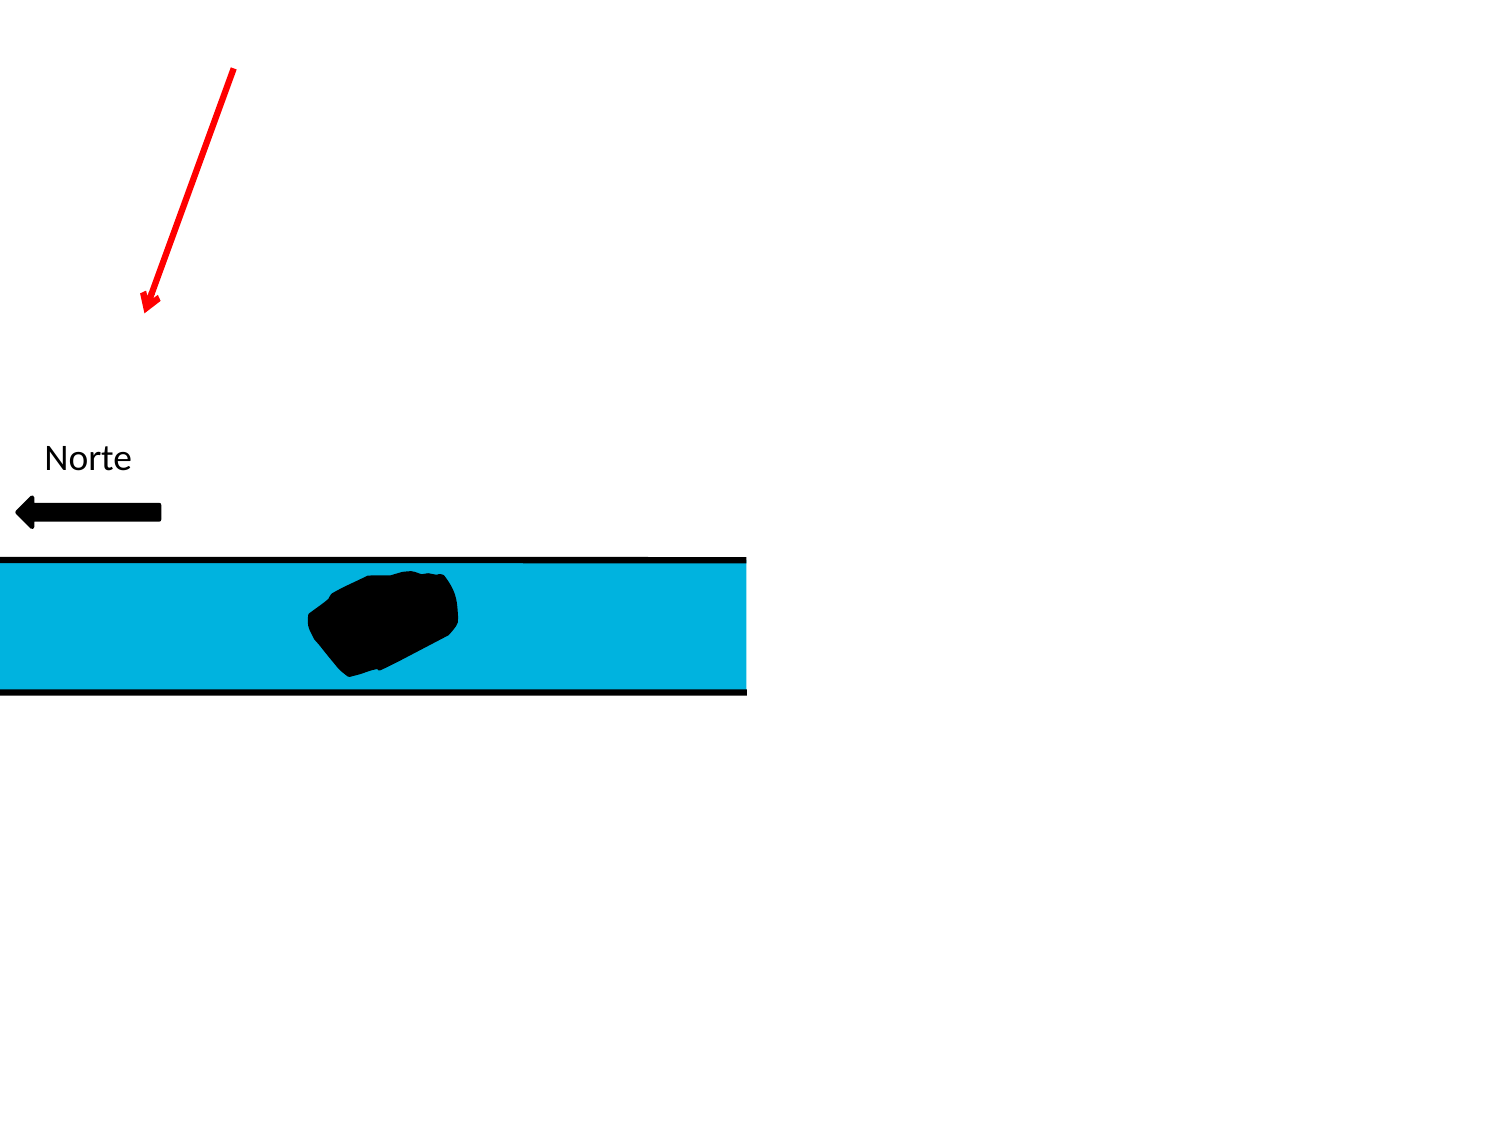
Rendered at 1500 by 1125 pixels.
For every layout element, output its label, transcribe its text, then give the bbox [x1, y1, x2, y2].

text_box Norte [17, 425, 160, 485]
text_box [17, 497, 160, 528]
text_box [0, 564, 747, 689]
